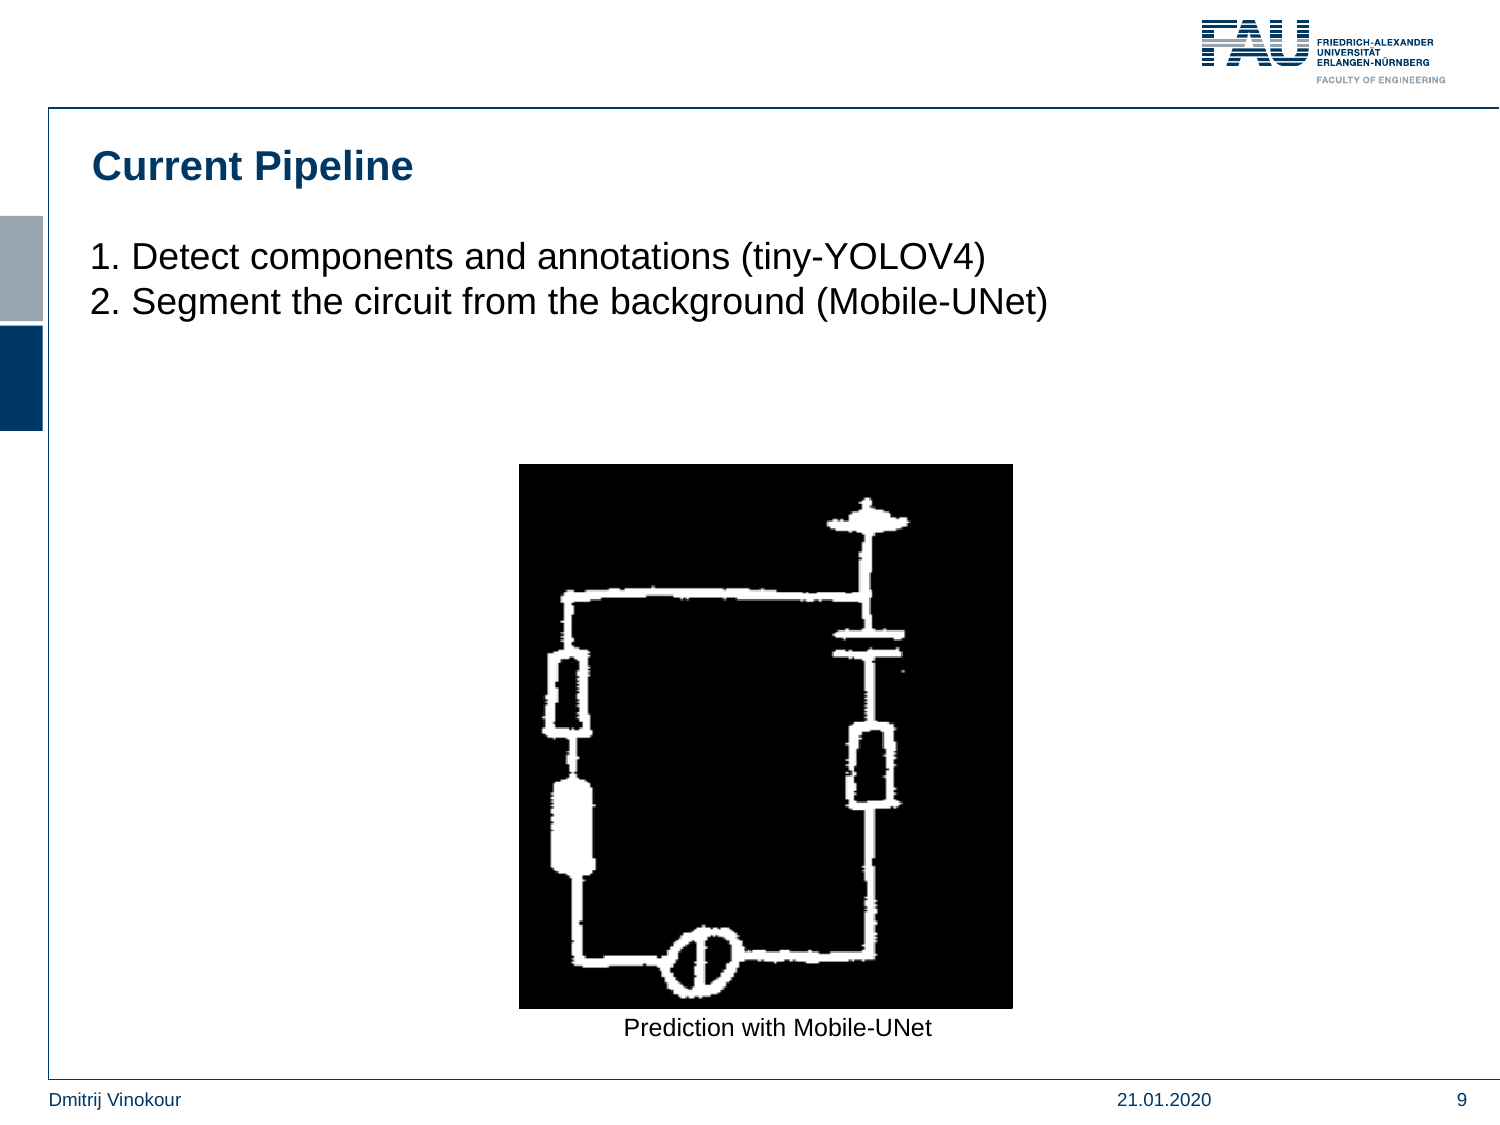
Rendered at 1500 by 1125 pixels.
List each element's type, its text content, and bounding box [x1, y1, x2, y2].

picture [519, 464, 1013, 1009]
text_box Current Pipeline [91, 139, 1460, 224]
text_box Dmitrij Vinokour [48, 1087, 1053, 1119]
text_box 1. Detect components and annotations (tiny-YOLOV4) 2. Segment the circuit from the background (Mobile-UNet) [74, 224, 1460, 408]
text_box 21.01.2020 [1117, 1087, 1294, 1119]
text_box <number> [1349, 1087, 1468, 1119]
text_box Prediction with Mobile-UNet [608, 1006, 948, 1050]
